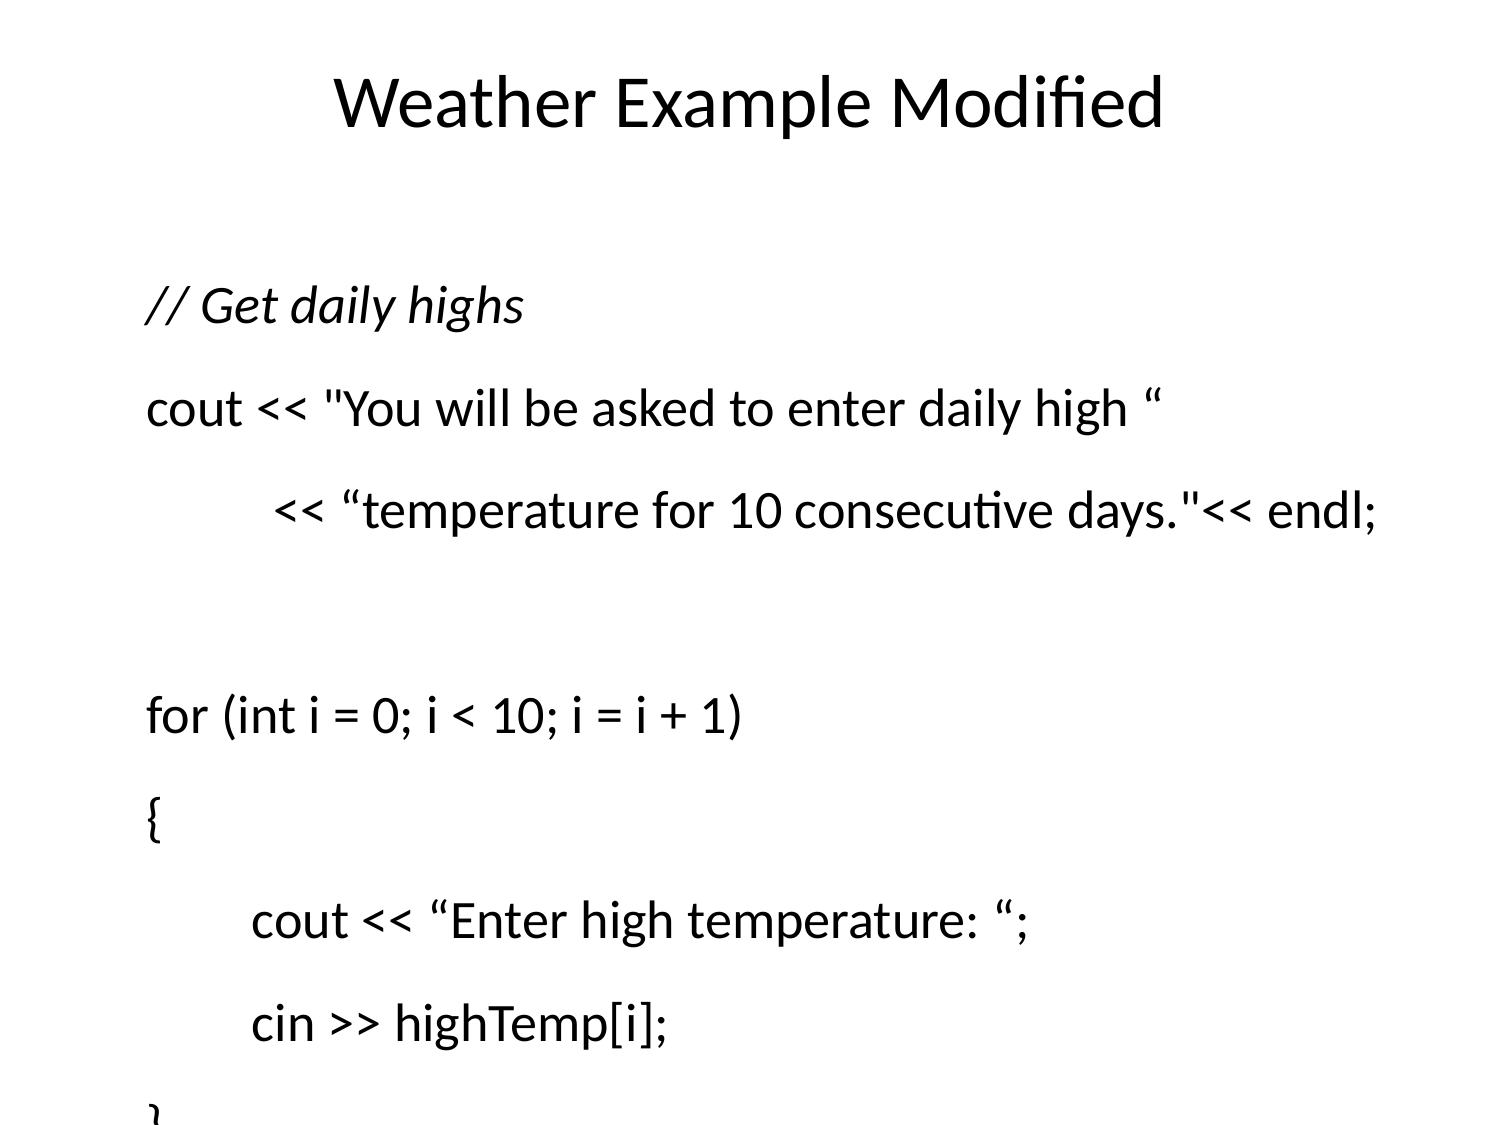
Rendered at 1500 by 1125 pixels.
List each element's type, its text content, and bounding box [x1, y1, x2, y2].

list // Get daily highs cout << "You will be asked to enter daily high “ << “temperature for 10 consecutive days."<< endl; for (int i = 0; i < 10; i = i + 1) { cout << “Enter high temperature: “; cin >> highTemp[i]; } [75, 262, 1425, 1005]
title Weather Example Modified [75, 45, 1425, 233]
